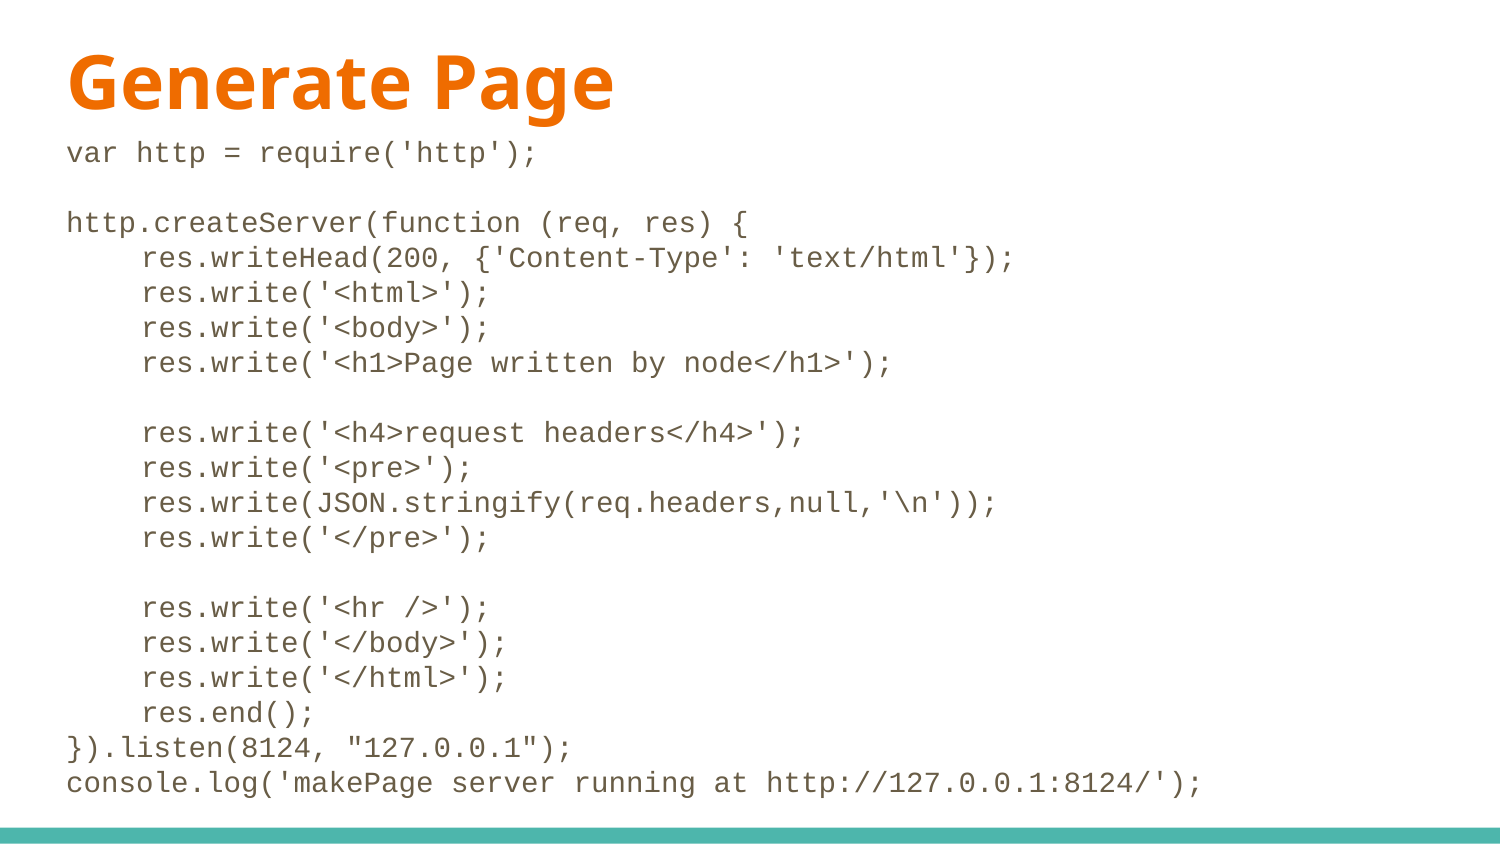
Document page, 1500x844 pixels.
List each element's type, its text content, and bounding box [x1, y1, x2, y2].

list var http = require('http'); http.createServer(function (req, res) { res.writeHead(200, {'Content-Type': 'text/html'}); res.write('<html>'); res.write('<body>'); res.write('<h1>Page written by node</h1>'); res.write('<h4>request headers</h4>'); res.write('<pre>'); res.write(JSON.stringify(req.headers,null,'\n')); res.write('</pre>'); res.write('<hr />'); res.write('</body>'); res.write('</html>'); res.end(); }).listen(8124, "127.0.0.1"); console.log('makePage server running at http://127.0.0.1:8124/'); [51, 118, 1449, 797]
title Generate Page [51, 19, 1449, 118]
